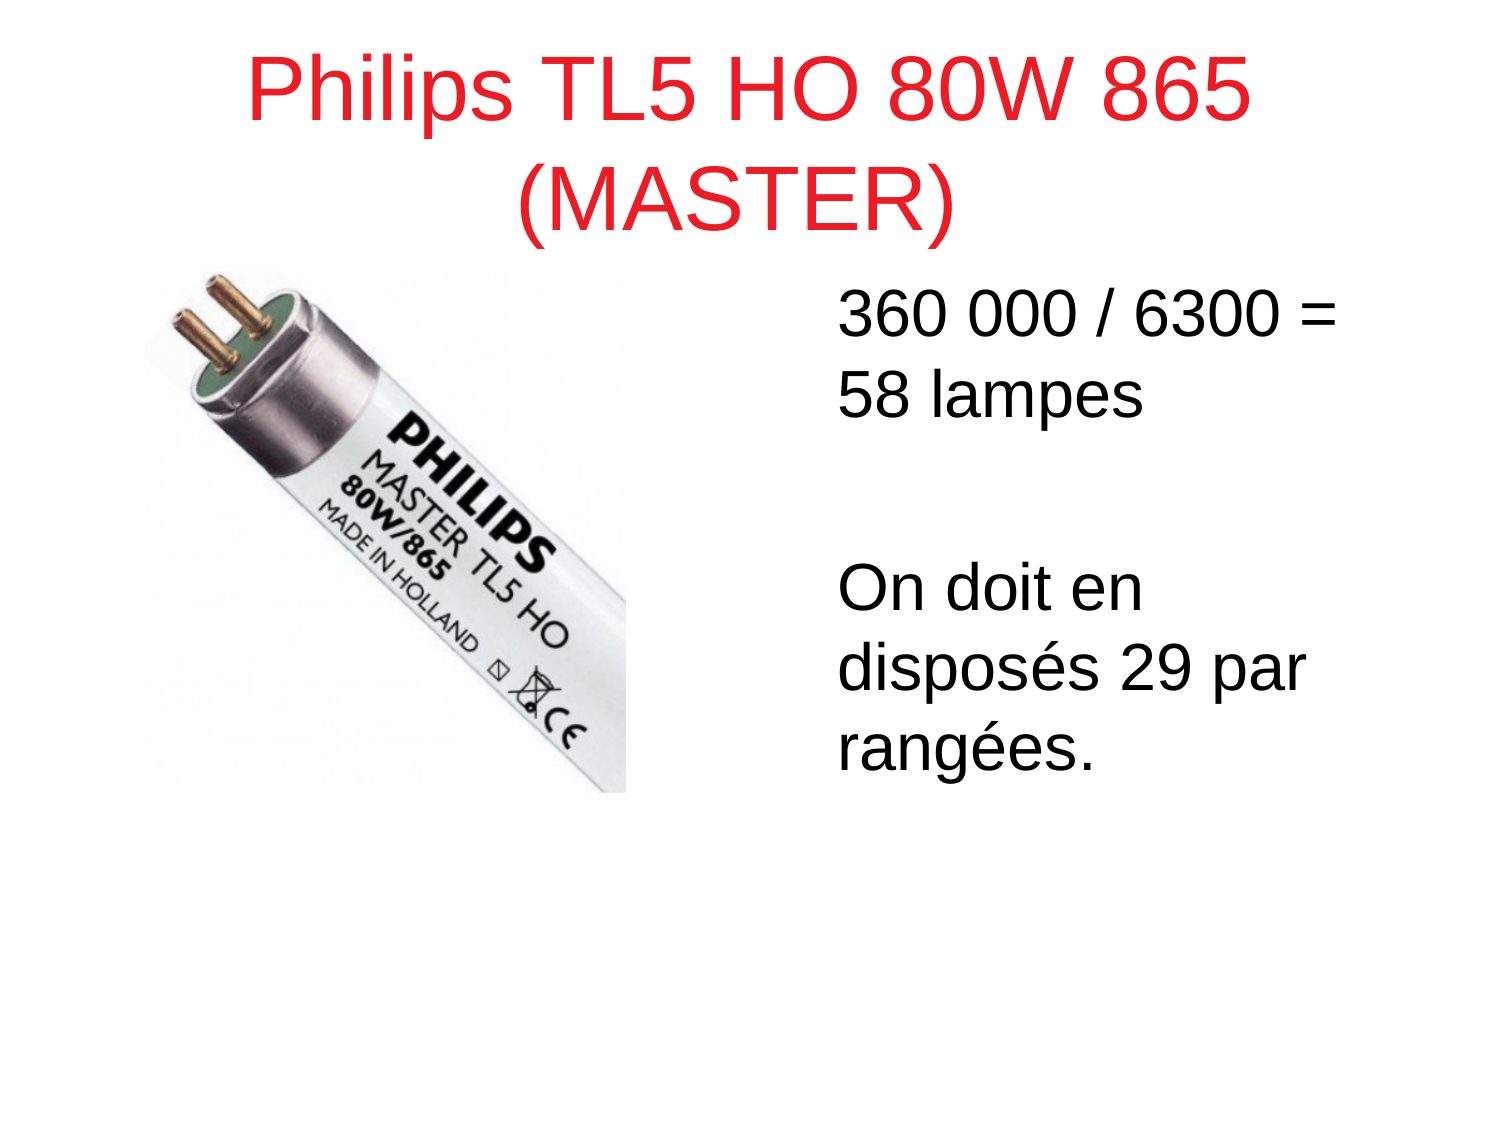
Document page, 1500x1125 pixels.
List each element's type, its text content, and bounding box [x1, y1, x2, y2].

list 360 000 / 6300 = 58 lampes On doit en disposés 29 par rangées. [766, 262, 1426, 1005]
picture [82, 271, 626, 813]
title Philips TL5 HO 80W 865 (MASTER) [75, 21, 1426, 257]
